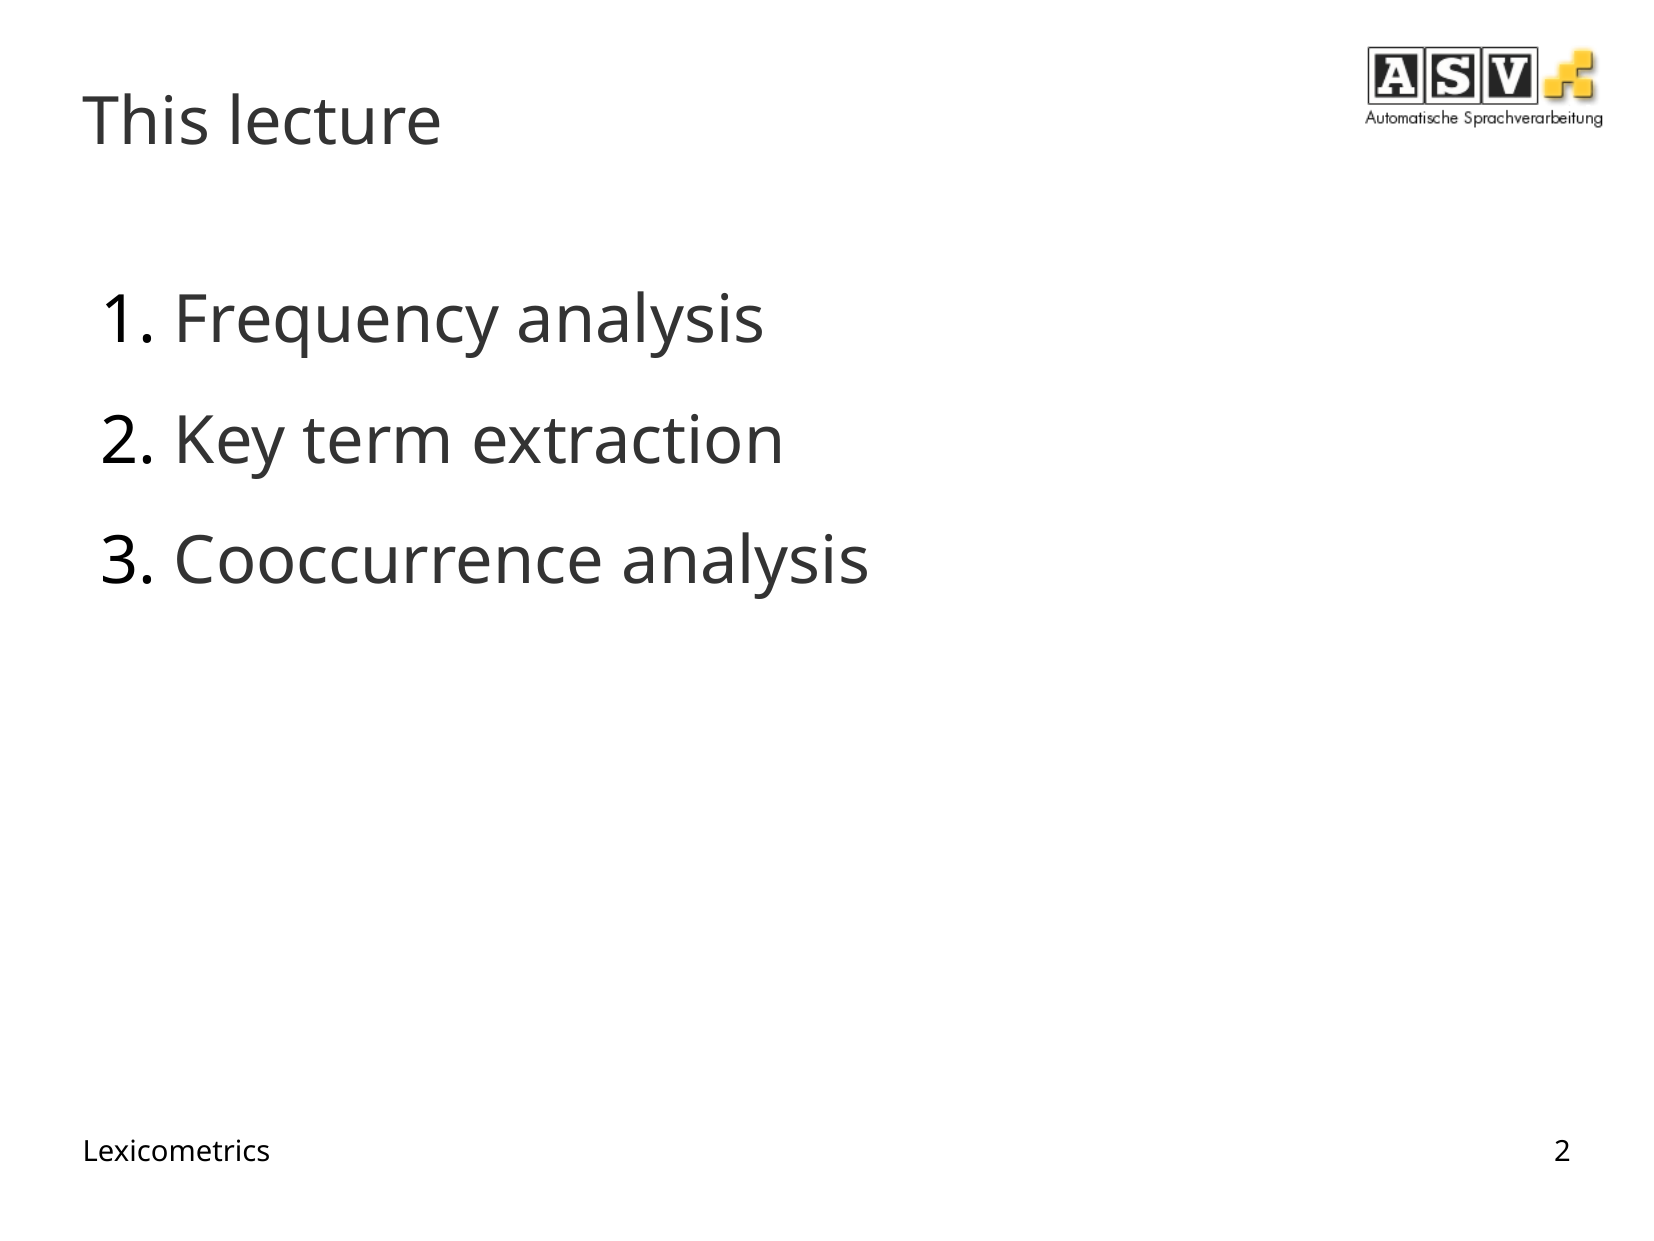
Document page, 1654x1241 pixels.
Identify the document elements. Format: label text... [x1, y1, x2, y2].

title This lecture [82, 49, 1347, 189]
picture [1364, 43, 1605, 129]
list Frequency analysis Key term extraction Cooccurrence analysis [82, 271, 1538, 991]
